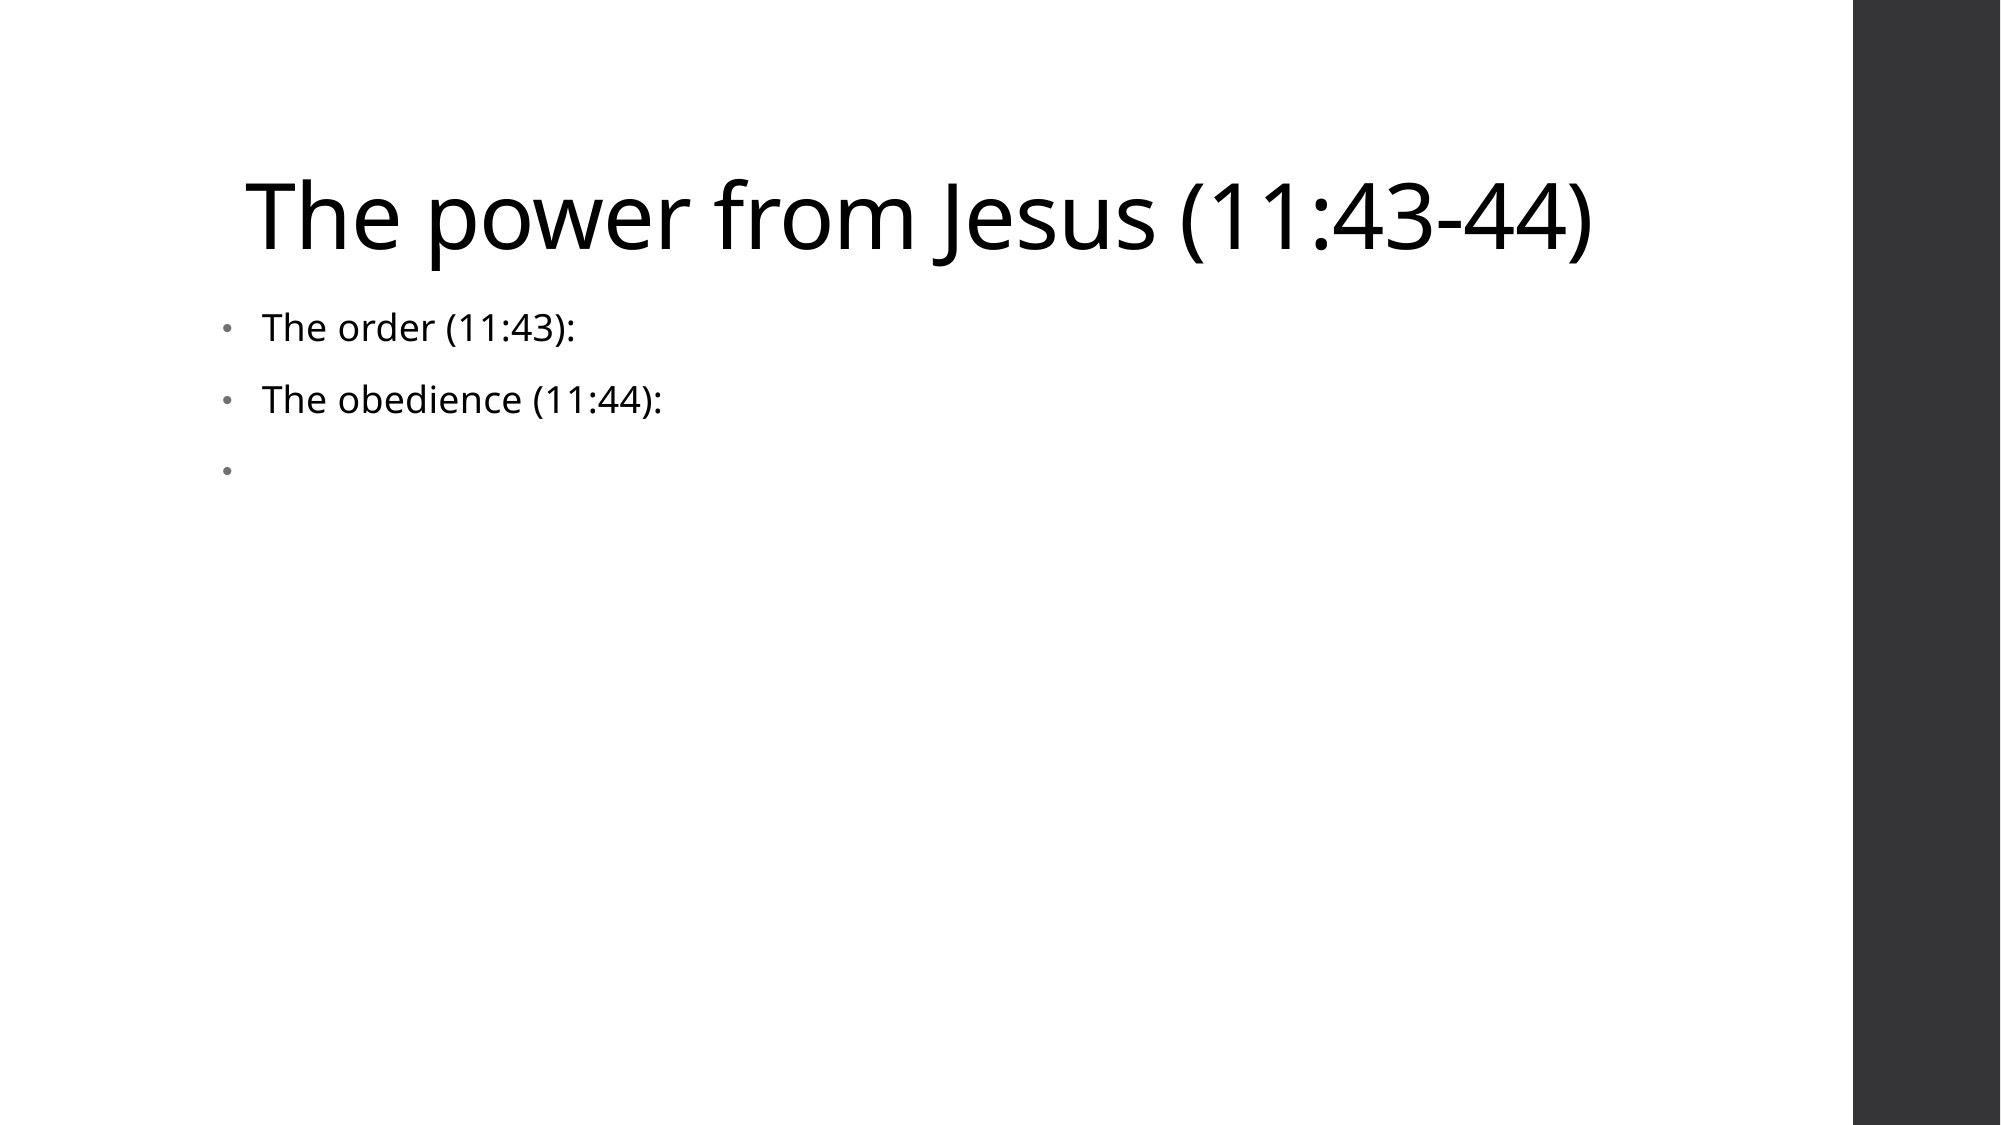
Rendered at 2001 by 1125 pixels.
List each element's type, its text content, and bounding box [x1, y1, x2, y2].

title The power from Jesus (11:43-44) [206, 60, 1797, 278]
list The order (11:43): The obedience (11:44): [206, 299, 1617, 1014]
